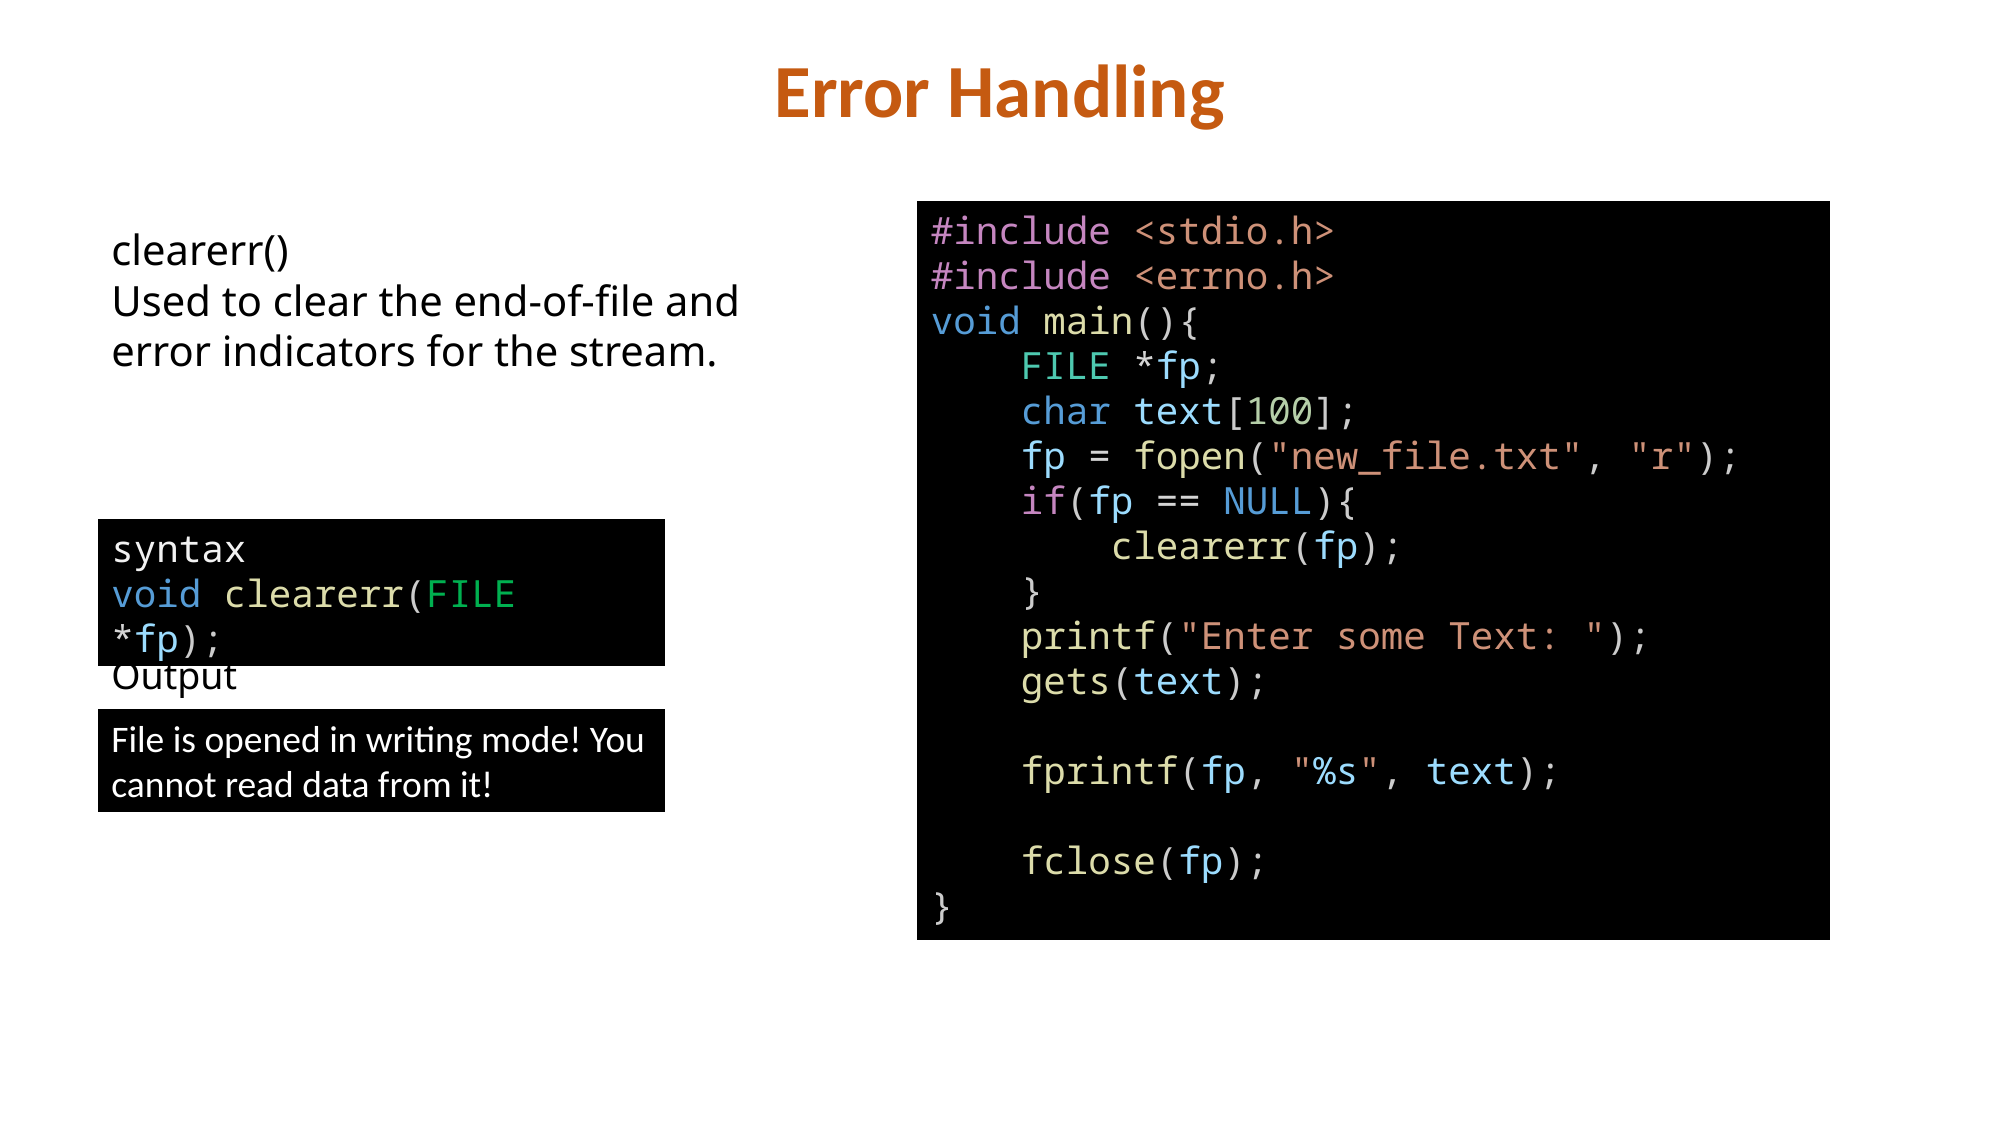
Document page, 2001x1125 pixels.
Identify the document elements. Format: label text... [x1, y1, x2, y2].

text_box Error Handling [666, 34, 1334, 141]
text_box #include <stdio.h> #include <errno.h> void main(){ FILE *fp; char text[100]; fp = fopen("new_file.txt", "r"); if(fp == NULL){ clearerr(fp); } printf("Enter some Text: "); gets(text); fprintf(fp, "%s", text); fclose(fp); } [915, 199, 1832, 942]
text_box File is opened in writing mode! You cannot read data from it! [96, 707, 667, 814]
text_box Output [96, 644, 572, 706]
text_box syntax void clearerr(FILE *fp); [96, 517, 667, 624]
text_box clearerr() Used to clear the end-of-file and error indicators for the stream. [96, 216, 817, 384]
